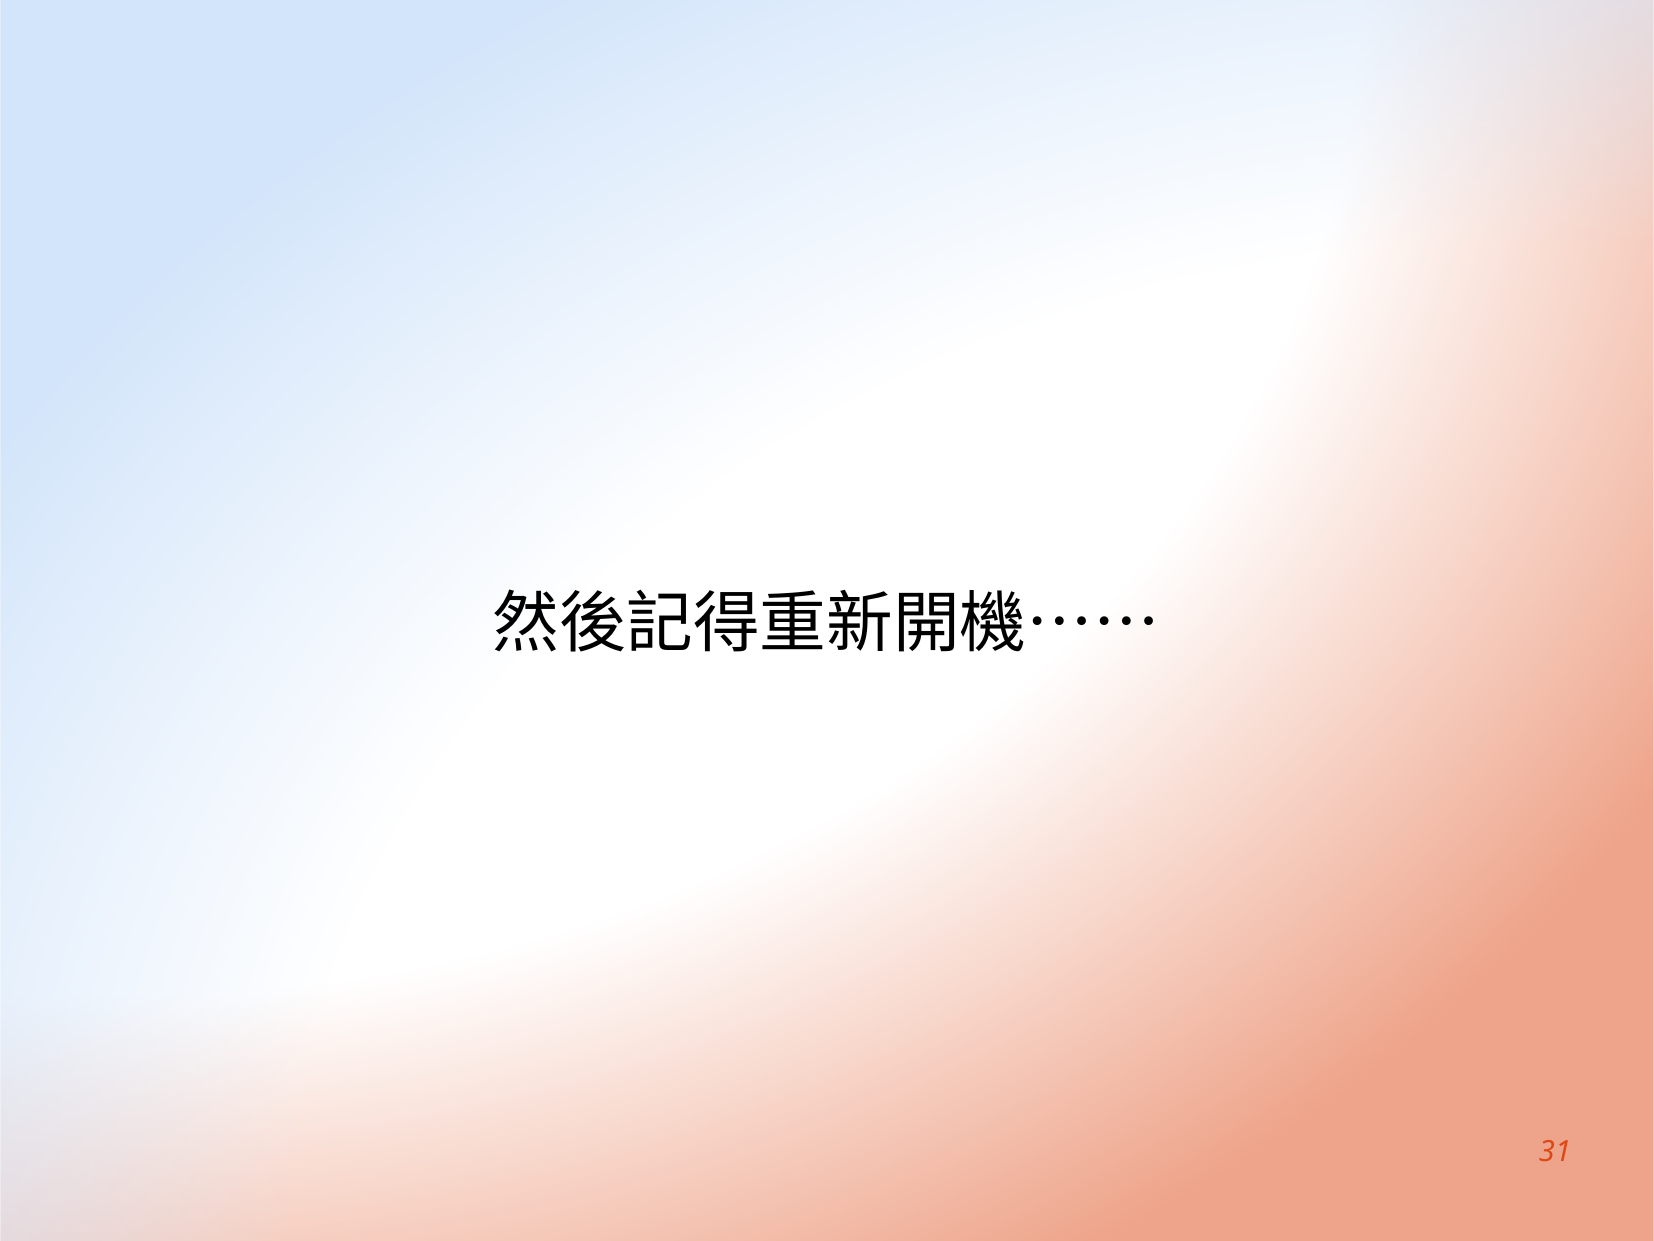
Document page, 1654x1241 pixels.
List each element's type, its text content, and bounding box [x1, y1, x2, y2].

subtitle 然後記得重新開機…… [82, 49, 1571, 1186]
picture [0, 0, 1654, 1241]
